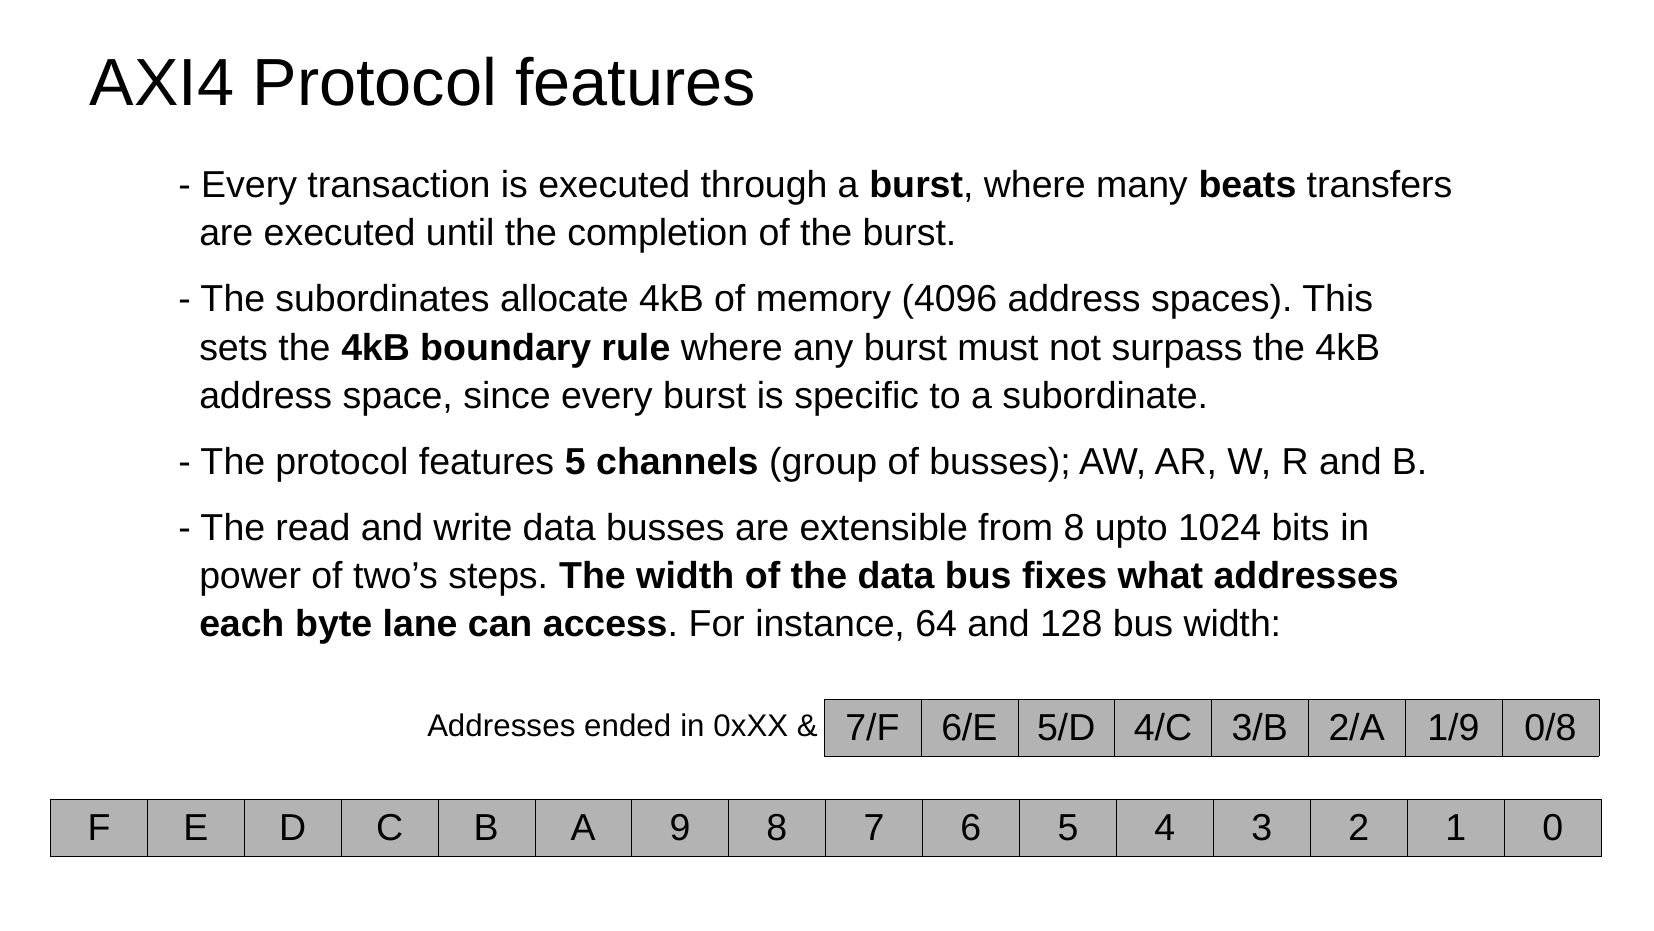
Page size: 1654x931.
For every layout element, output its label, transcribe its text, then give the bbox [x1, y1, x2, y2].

table_header 5 [1020, 800, 1116, 856]
text_box - Every transaction is executed through a burst, where many beats transfers are executed until the completion of the burst. - The subordinates allocate 4kB of memory (4096 address spaces). This sets the 4kB boundary rule where any burst must not surpass the 4kB address space, since every burst is specific to a subordinate. - The protocol features 5 channels (group of busses); AW, AR, W, R and B. - The read and write data busses are extensible from 8 upto 1024 bits in power of two’s steps. The width of the data bus fixes what addresses each byte lane can access. For instance, 64 and 128 bus width: [163, 149, 1491, 653]
table_header B [439, 800, 535, 856]
table_header 2 [1311, 800, 1407, 856]
table_header 3/B [1212, 700, 1308, 756]
table_header 3 [1214, 800, 1310, 856]
table_header C [342, 800, 438, 856]
text_box AXI4 Protocol features [75, 37, 772, 128]
table_header 0 [1505, 800, 1601, 856]
table_header 1 [1408, 800, 1504, 856]
table_header 4/C [1115, 700, 1211, 756]
table_header D [245, 800, 341, 856]
table_header 4 [1117, 800, 1213, 856]
table_header 0/8 [1503, 700, 1599, 756]
table_header 1/9 [1406, 700, 1502, 756]
table_header 9 [632, 800, 728, 856]
table_header 6 [923, 800, 1019, 856]
table_header A [536, 800, 631, 856]
table_header F [51, 800, 147, 856]
table_header 7/F [825, 751, 921, 756]
table_header E [148, 800, 244, 856]
table_header 2/A [1309, 700, 1405, 756]
table_header 6/E [922, 700, 1018, 756]
text_box Addresses ended in 0xXX & [412, 700, 928, 751]
table_header 5/D [1019, 700, 1114, 756]
table_header 7 [826, 800, 922, 856]
table_header 8 [729, 800, 825, 856]
